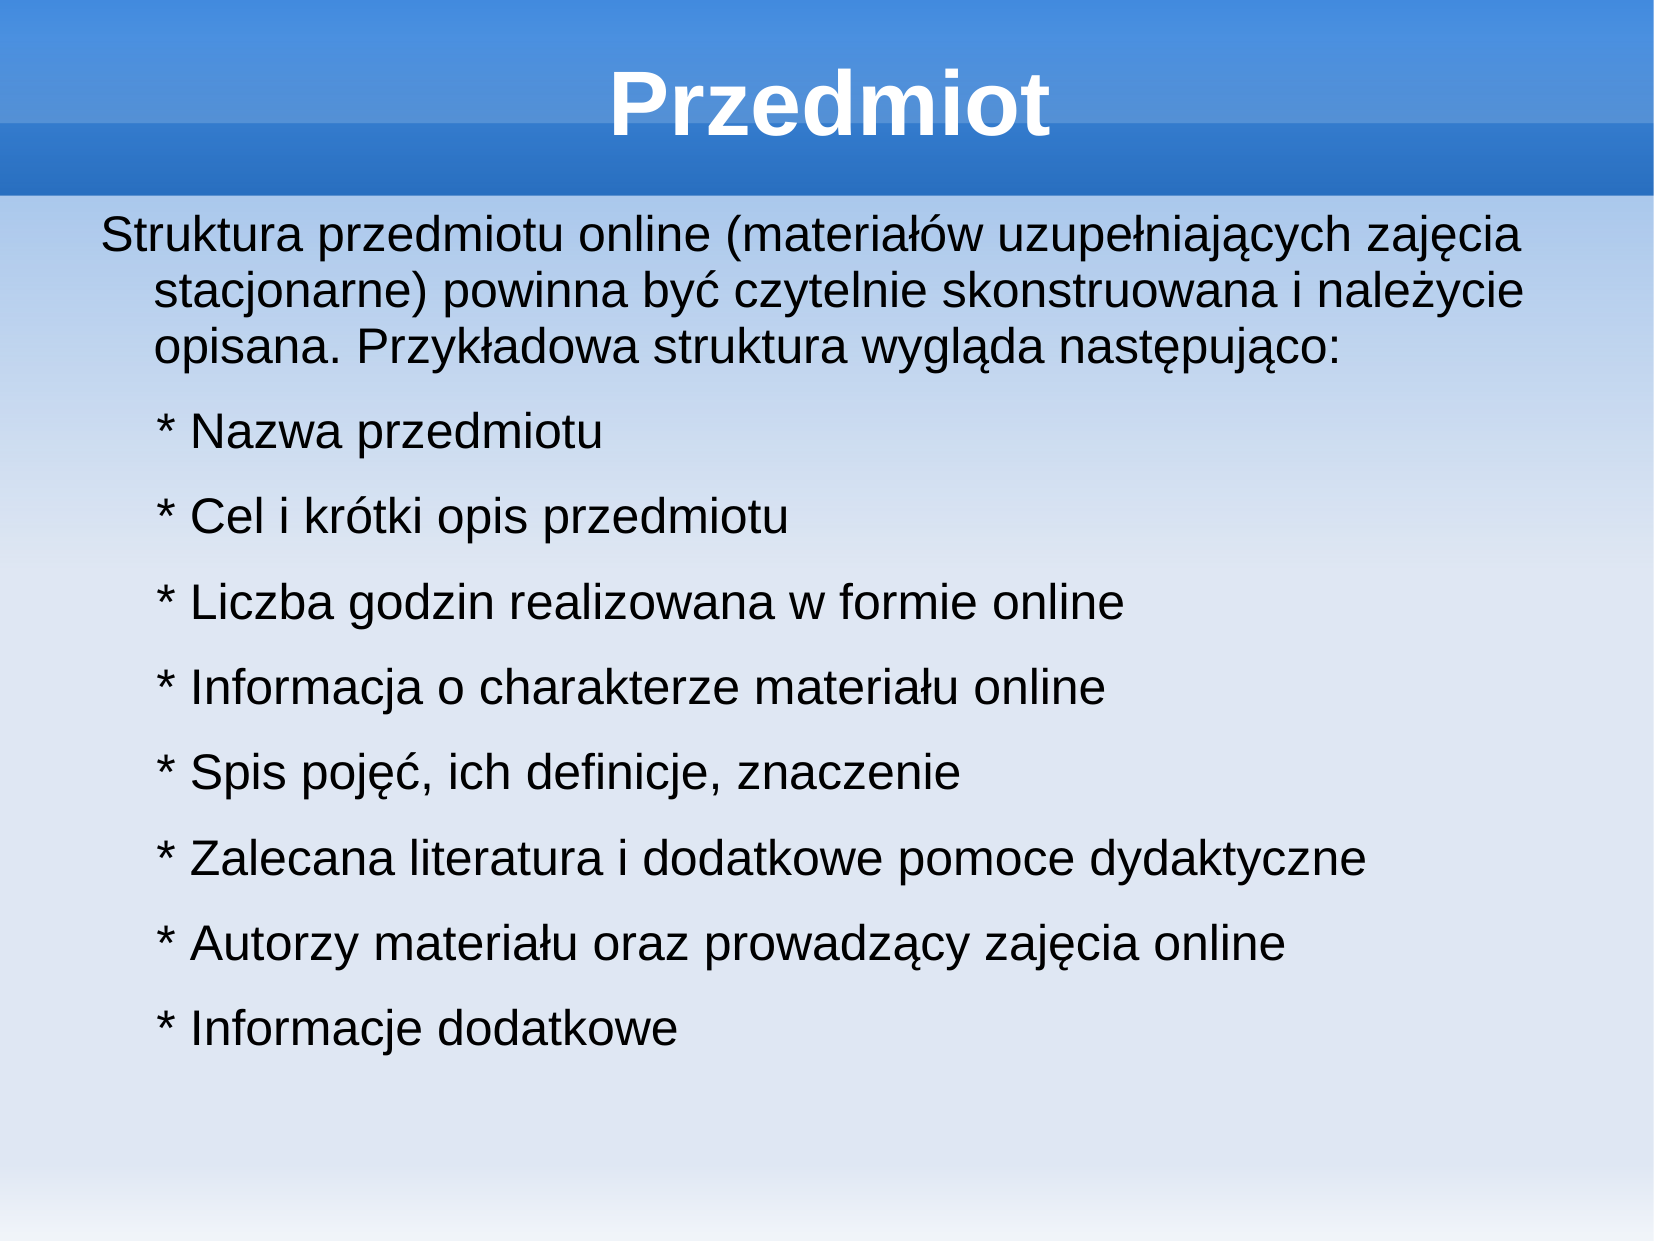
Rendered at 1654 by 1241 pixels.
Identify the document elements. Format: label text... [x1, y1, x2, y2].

title Przedmiot [76, 7, 1565, 200]
list Struktura przedmiotu online (materiałów uzupełniających zajęcia stacjonarne) powinna być czytelnie skonstruowana i należycie opisana. Przykładowa struktura wygląda następująco: * Nazwa przedmiotu * Cel i krótki opis przedmiotu * Liczba godzin realizowana w formie online * Informacja o charakterze materiału online * Spis pojęć, ich definicje, znaczenie * Zalecana literatura i dodatkowe pomoce dydaktyczne * Autorzy materiału oraz prowadzący zajęcia online * Informacje dodatkowe [82, 206, 1571, 1241]
picture [0, 0, 1654, 1241]
